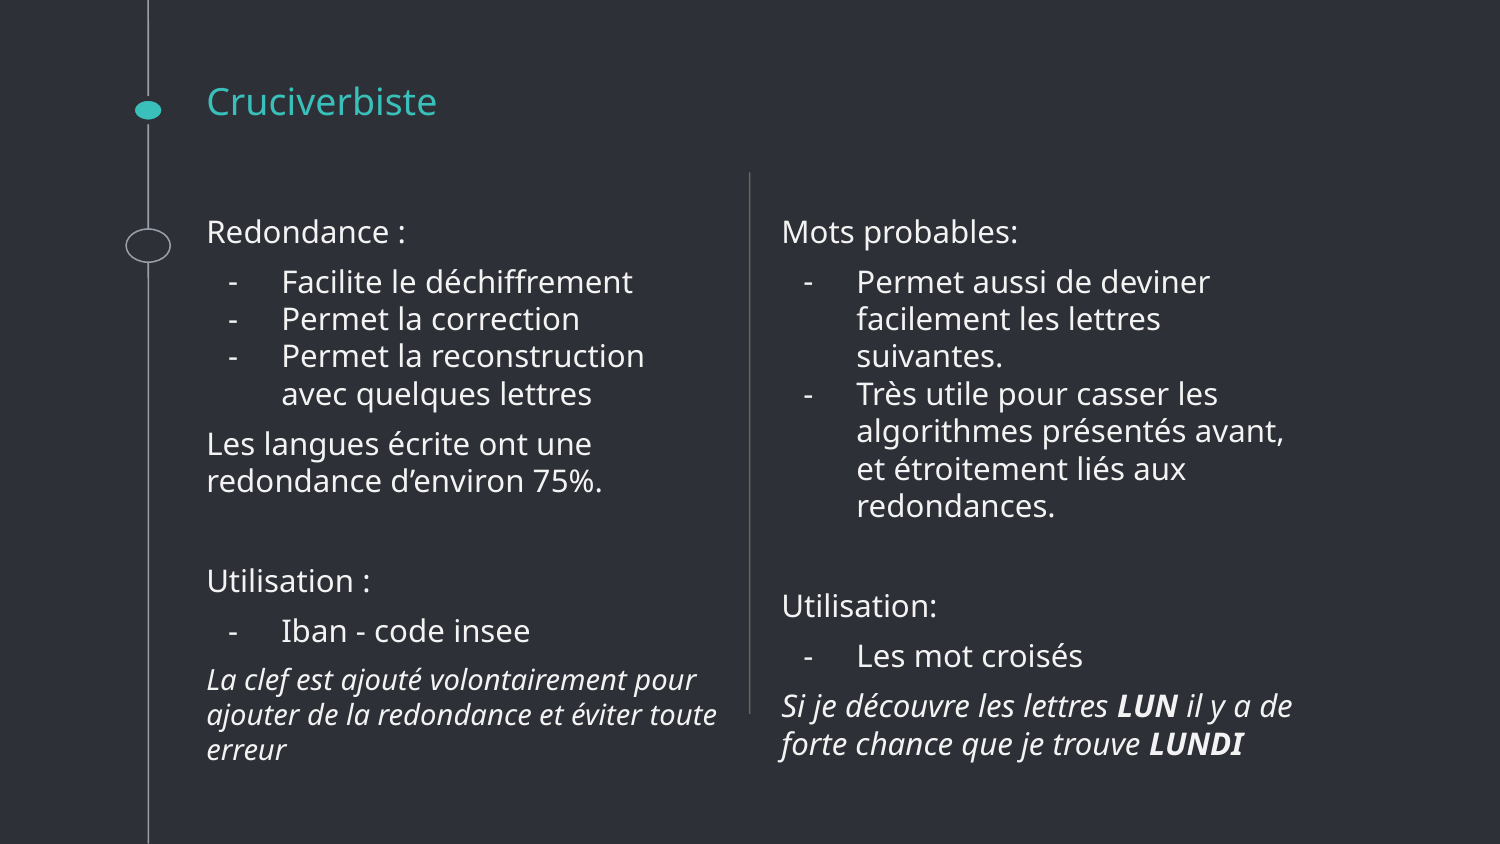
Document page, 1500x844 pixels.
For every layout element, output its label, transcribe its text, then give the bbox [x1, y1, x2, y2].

list Mots probables: Permet aussi de deviner facilement les lettres suivantes. Très utile pour casser les algorithmes présentés avant, et étroitement liés aux redondances. Utilisation: Les mot croisés Si je découvre les lettres LUN il y a de forte chance que je trouve LUNDI [766, 196, 1326, 808]
list Redondance : Facilite le déchiffrement Permet la correction Permet la reconstruction avec quelques lettres Les langues écrite ont une redondance d’environ 75%. Utilisation : Iban - code insee La clef est ajouté volontairement pour ajouter de la redondance et éviter toute erreur [191, 196, 734, 808]
title Cruciverbiste [191, 81, 1317, 139]
